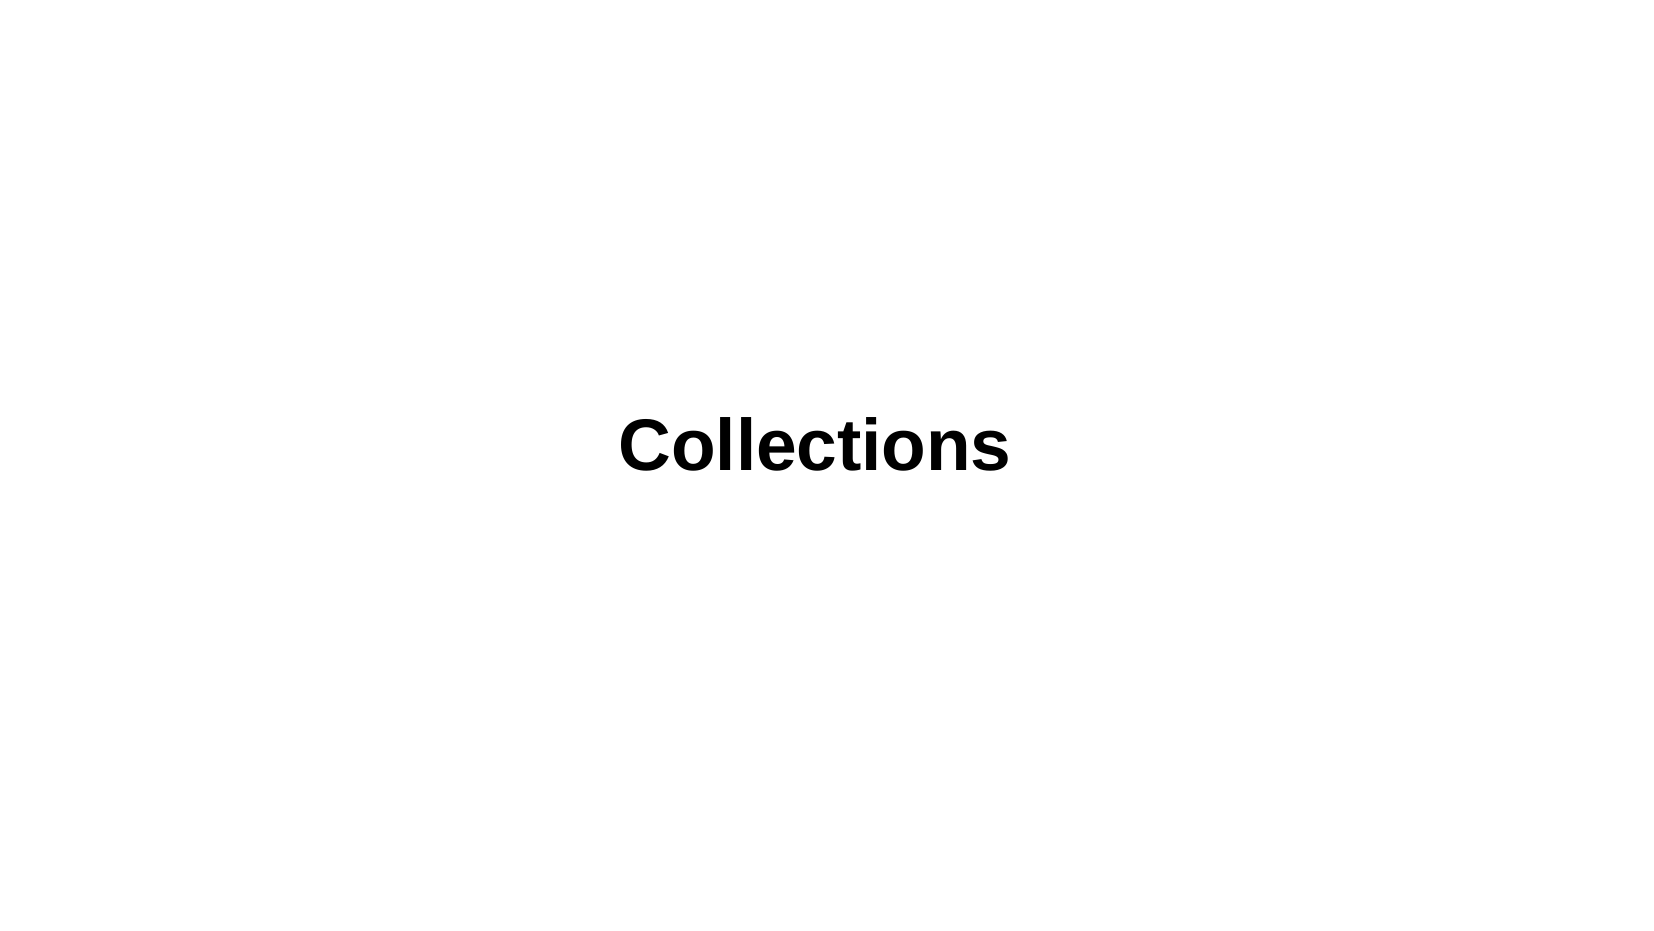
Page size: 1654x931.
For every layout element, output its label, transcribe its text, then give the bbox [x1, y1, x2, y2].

title Collections [70, 367, 1559, 523]
